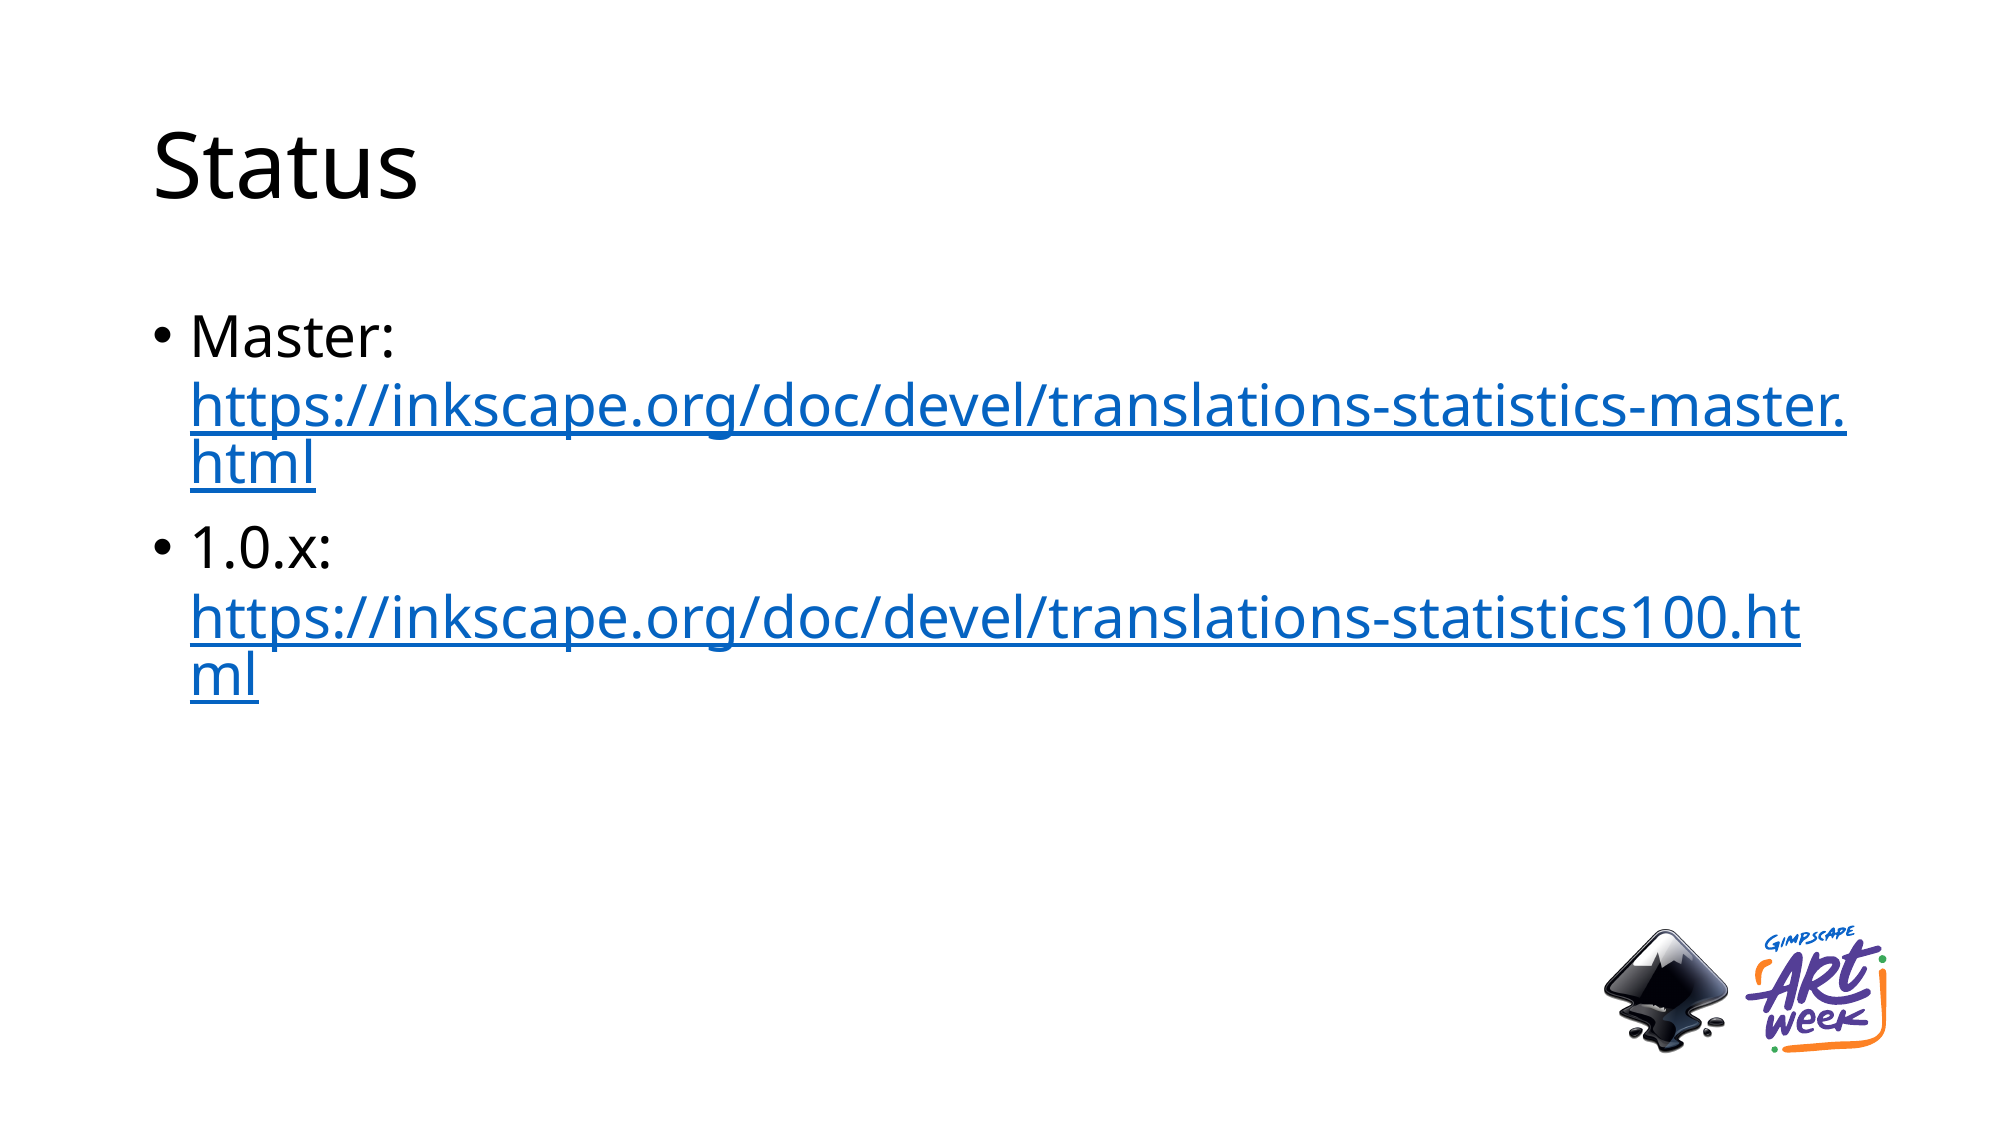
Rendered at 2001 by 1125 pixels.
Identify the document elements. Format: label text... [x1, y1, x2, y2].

text_box Master: https://inkscape.org/doc/devel/translations-statistics-master.html 1.0.x: https://inkscape.org/doc/devel/translations-statistics100.html [137, 299, 1863, 1013]
picture [1742, 915, 1890, 1063]
text_box Status [137, 59, 1863, 277]
picture [1595, 921, 1737, 1063]
